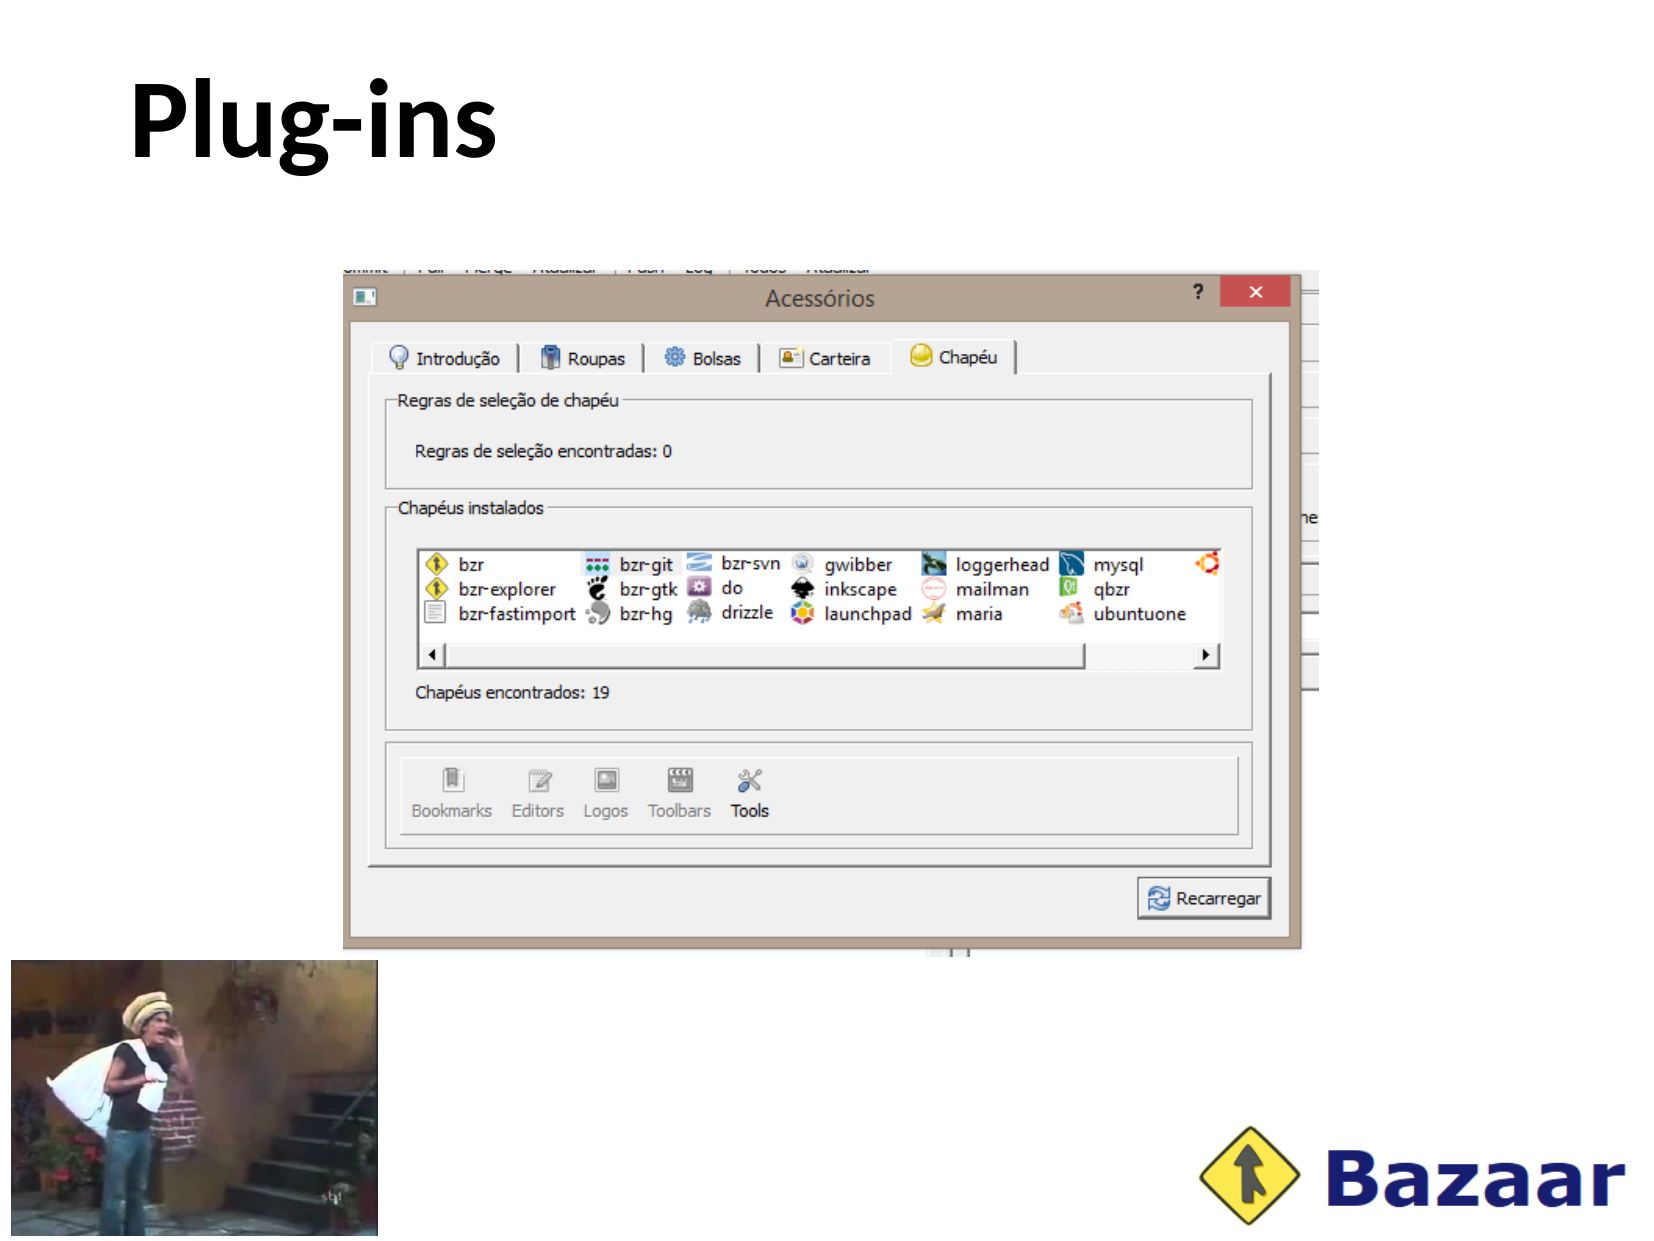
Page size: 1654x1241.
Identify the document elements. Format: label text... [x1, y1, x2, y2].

picture [11, 960, 378, 1236]
title Plug-ins [129, 28, 1371, 225]
picture [1181, 1110, 1638, 1241]
picture [343, 270, 1319, 957]
